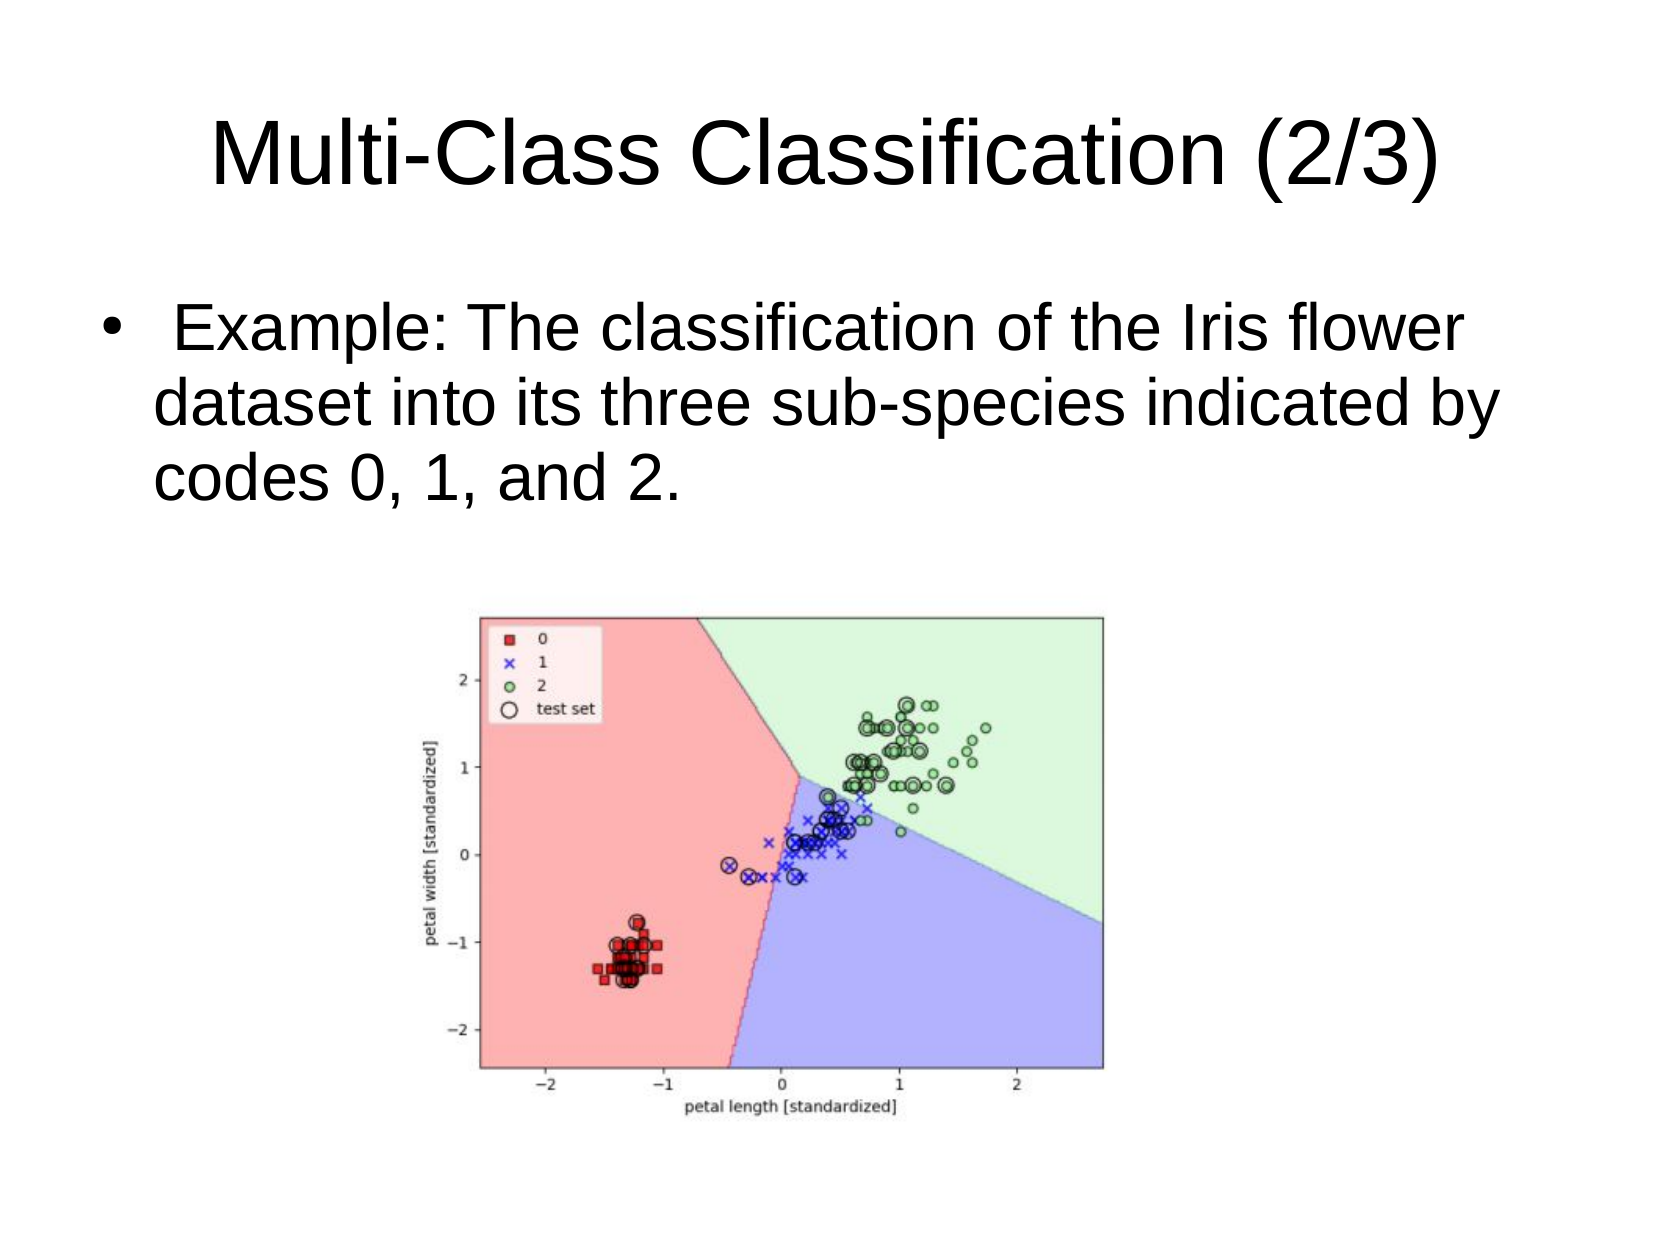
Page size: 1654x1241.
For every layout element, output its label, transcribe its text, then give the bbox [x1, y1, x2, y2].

picture [406, 571, 1123, 1134]
title Multi-Class Classification (2/3) [0, 49, 1654, 257]
list Example: The classification of the Iris flower dataset into its three sub-species indicated by codes 0, 1, and 2. [82, 290, 1571, 1010]
